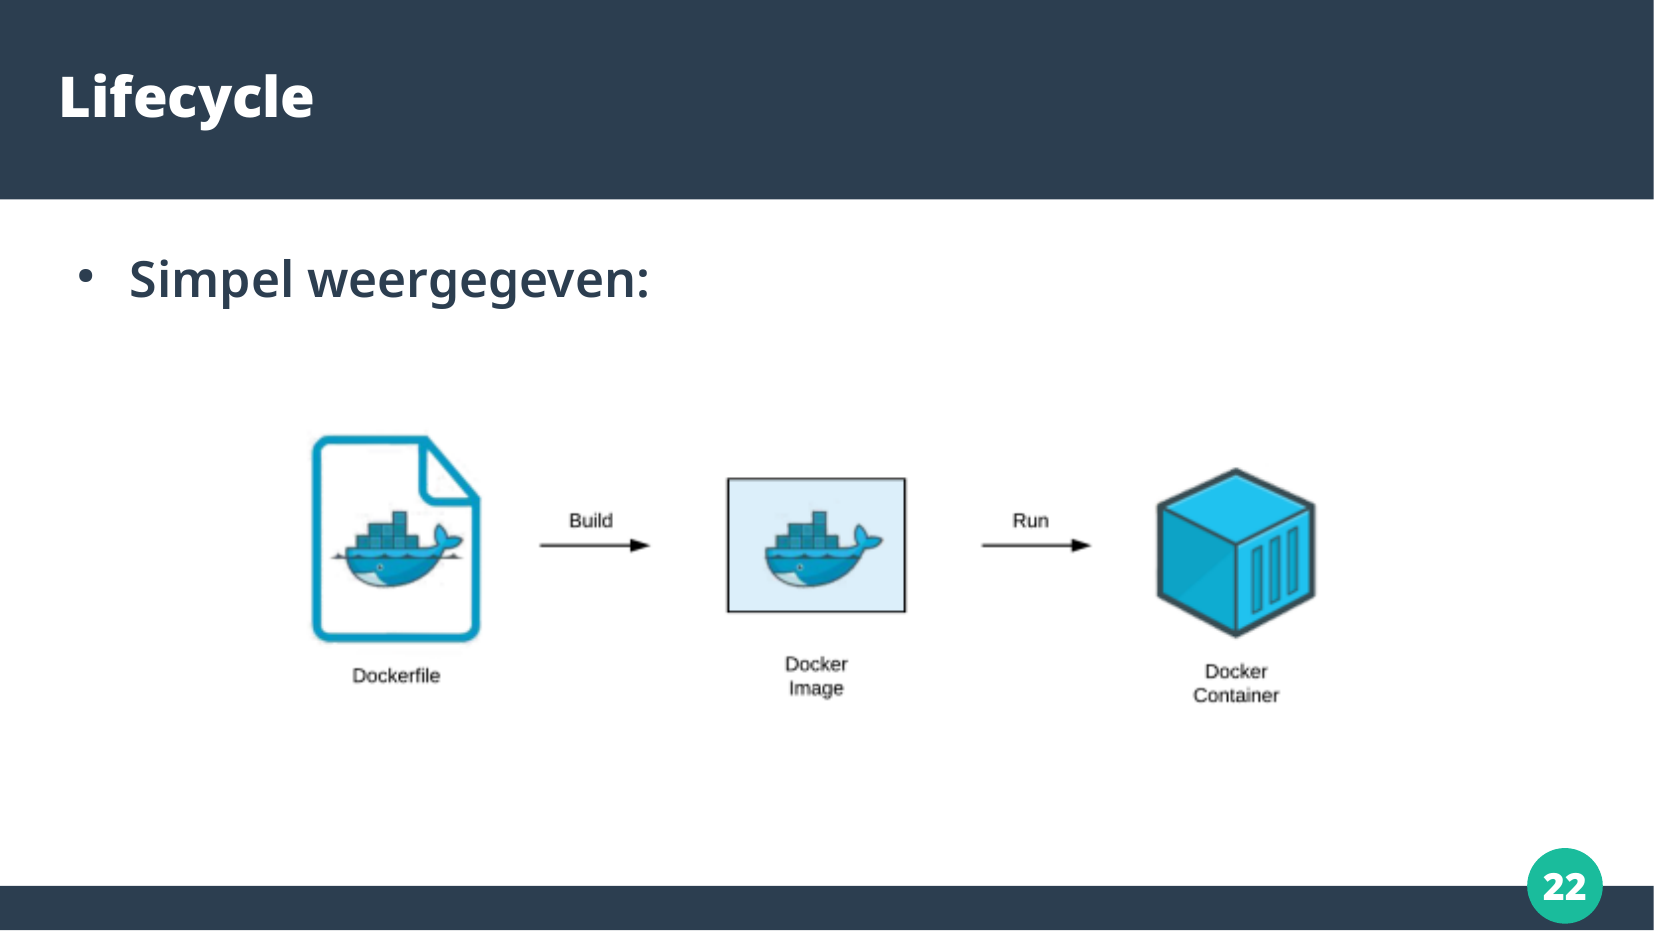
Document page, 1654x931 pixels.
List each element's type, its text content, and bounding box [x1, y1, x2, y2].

list Simpel weergegeven: [59, 243, 1595, 864]
title Lifecycle [59, 37, 1595, 156]
picture [187, 347, 1447, 768]
